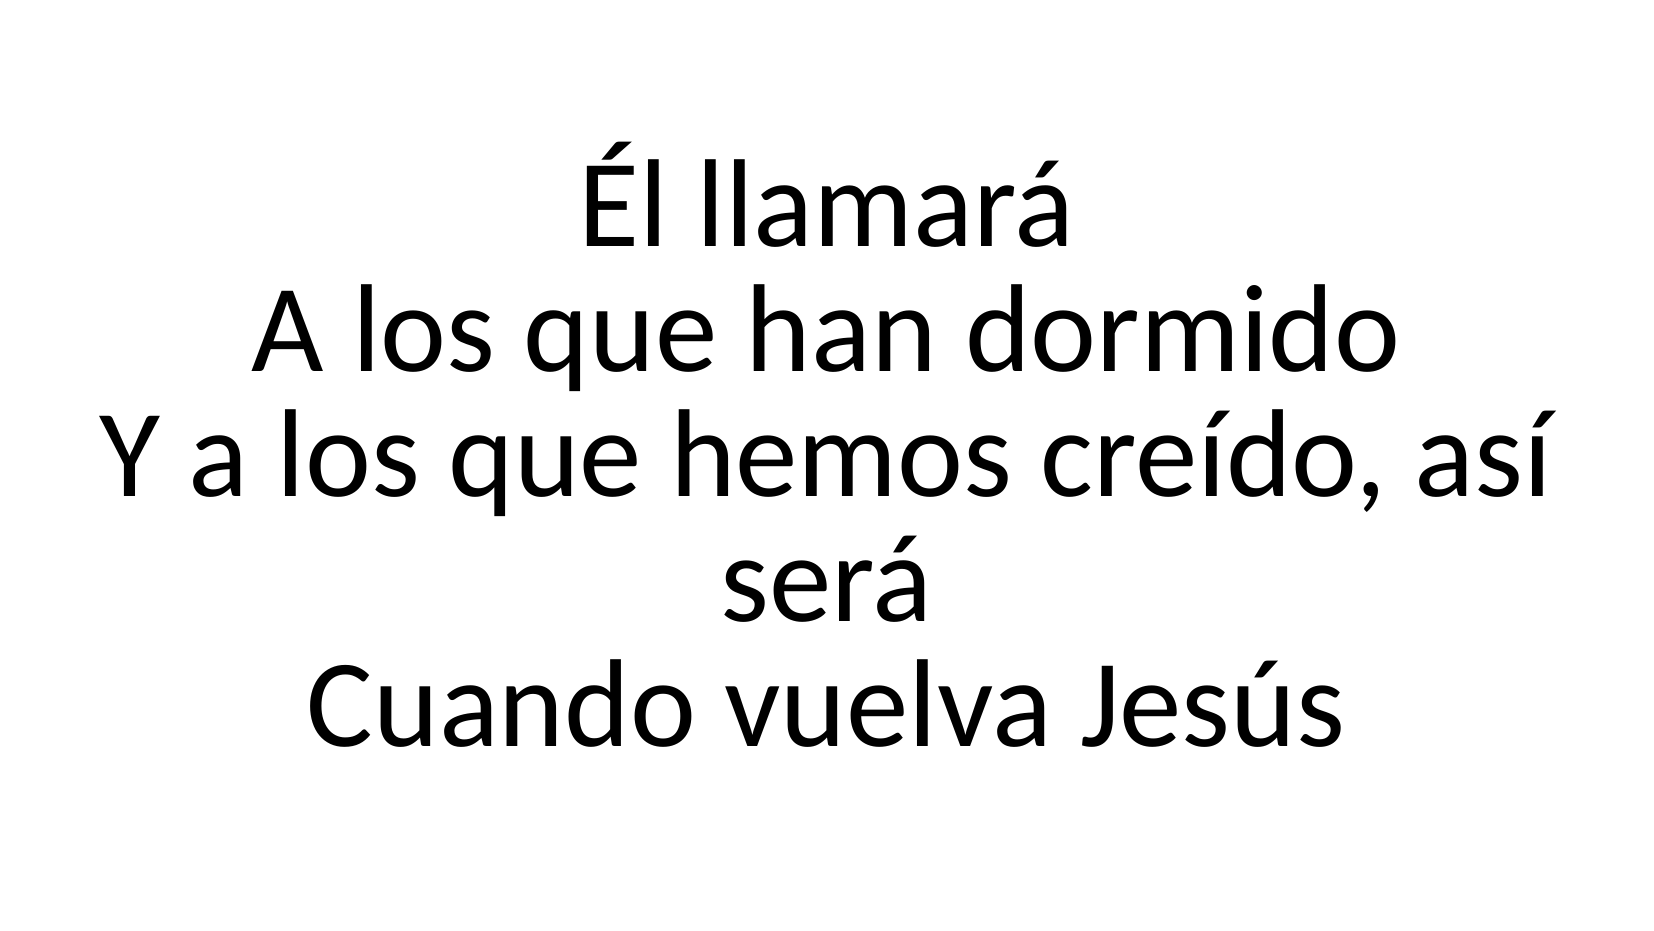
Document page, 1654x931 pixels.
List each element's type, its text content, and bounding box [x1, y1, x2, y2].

title Él llamará A los que han dormido Y a los que hemos creído, así será Cuando vuelva Jesús [0, 0, 1654, 931]
